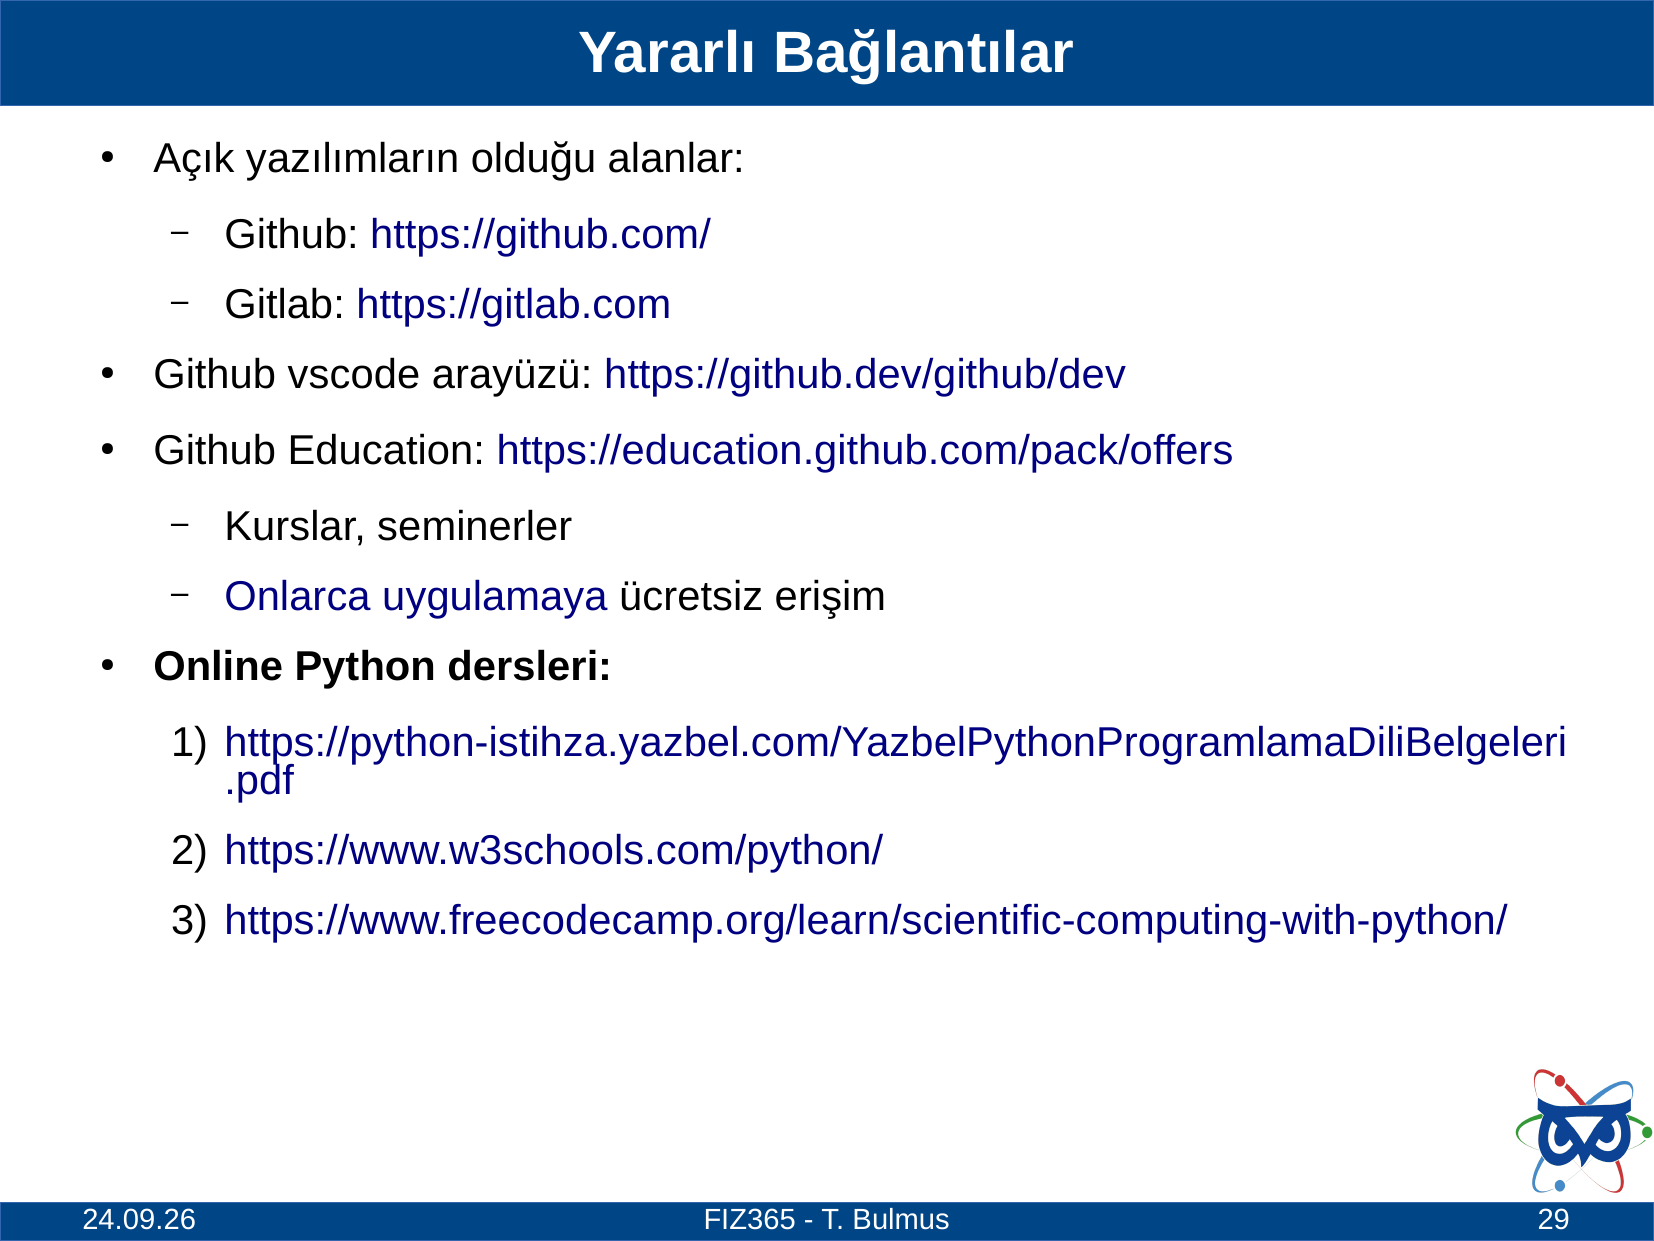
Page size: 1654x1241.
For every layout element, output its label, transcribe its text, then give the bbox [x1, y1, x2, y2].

list Açık yazılımların olduğu alanlar: Github: https://github.com/ Gitlab: https://gitlab.com Github vscode arayüzü: https://github.dev/github/dev Github Education: https://education.github.com/pack/offers Kurslar, seminerler Onlarca uygulamaya ücretsiz erişim Online Python dersleri: https://python-istihza.yazbel.com/YazbelPythonProgramlamaDiliBelgeleri.pdf https://www.w3schools.com/python/ https://www.freecodecamp.org/learn/scientific-computing-with-python/ [82, 134, 1571, 1018]
title Yararlı Bağlantılar [0, 0, 1653, 106]
picture [1514, 1061, 1653, 1201]
